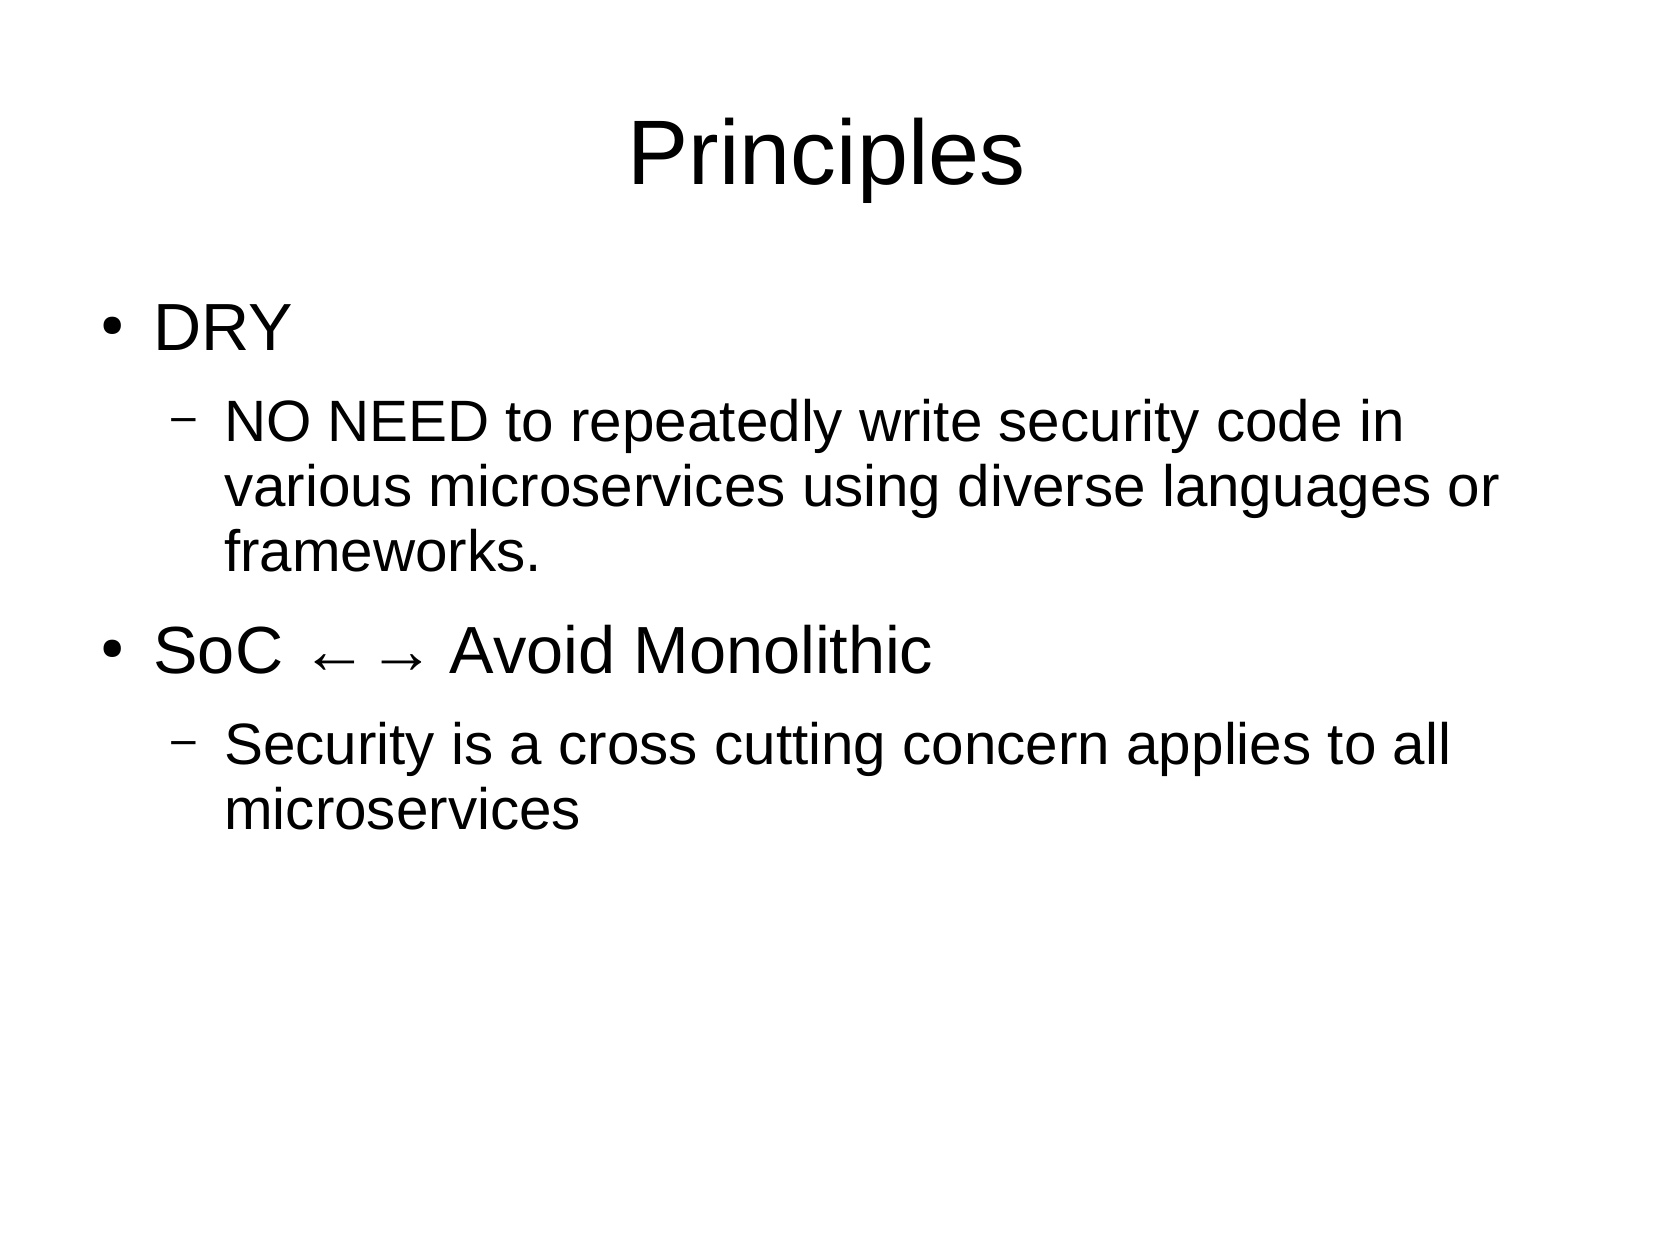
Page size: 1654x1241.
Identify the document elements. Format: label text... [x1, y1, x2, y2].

title Principles [82, 49, 1571, 257]
list DRY NO NEED to repeatedly write security code in various microservices using diverse languages or frameworks. SoC ←→ Avoid Monolithic Security is a cross cutting concern applies to all microservices [82, 290, 1571, 1010]
